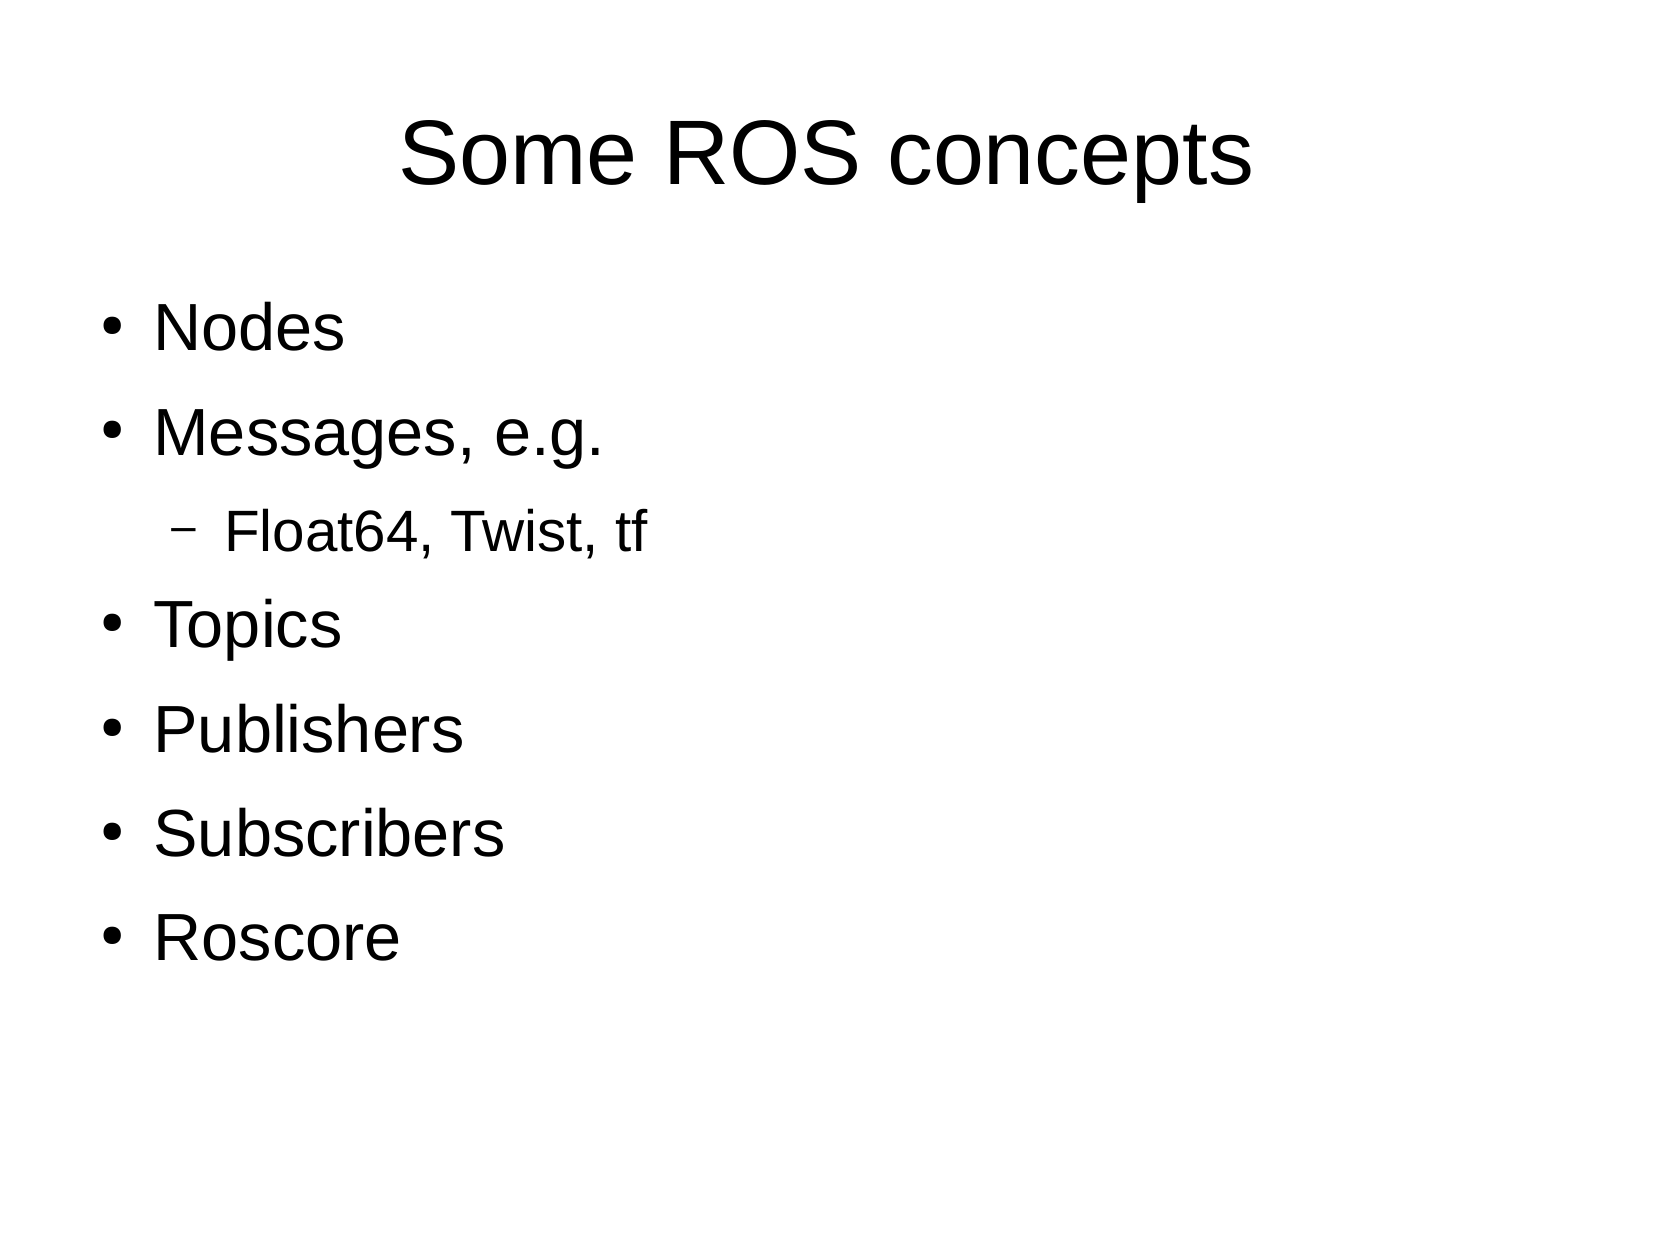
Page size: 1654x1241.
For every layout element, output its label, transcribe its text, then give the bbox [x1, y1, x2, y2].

title Some ROS concepts [82, 49, 1571, 257]
list Nodes Messages, e.g. Float64, Twist, tf Topics Publishers Subscribers Roscore [82, 290, 1538, 1010]
